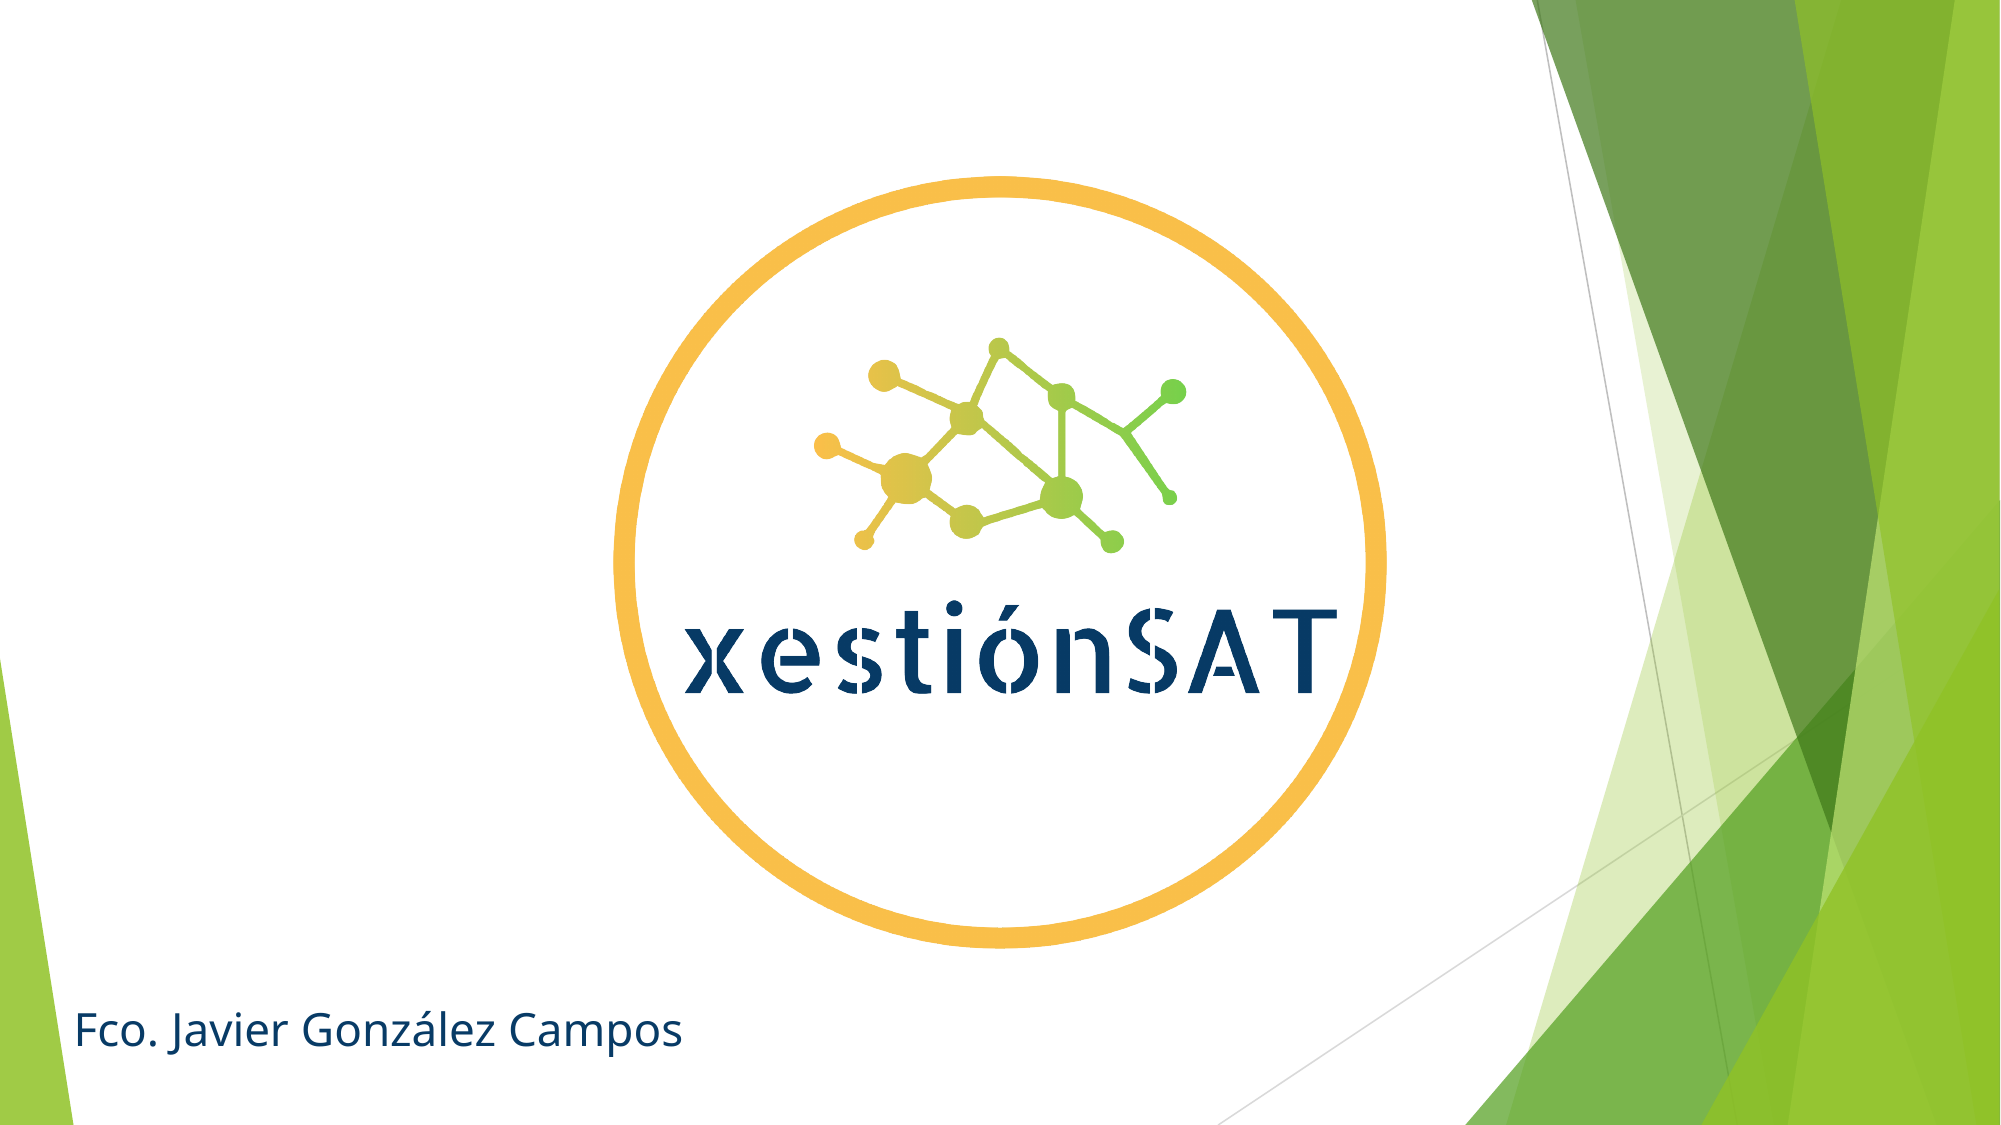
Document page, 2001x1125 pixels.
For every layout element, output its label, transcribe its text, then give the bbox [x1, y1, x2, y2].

picture [613, 176, 1387, 949]
text_box Fco. Javier González Campos [58, 965, 1237, 1071]
